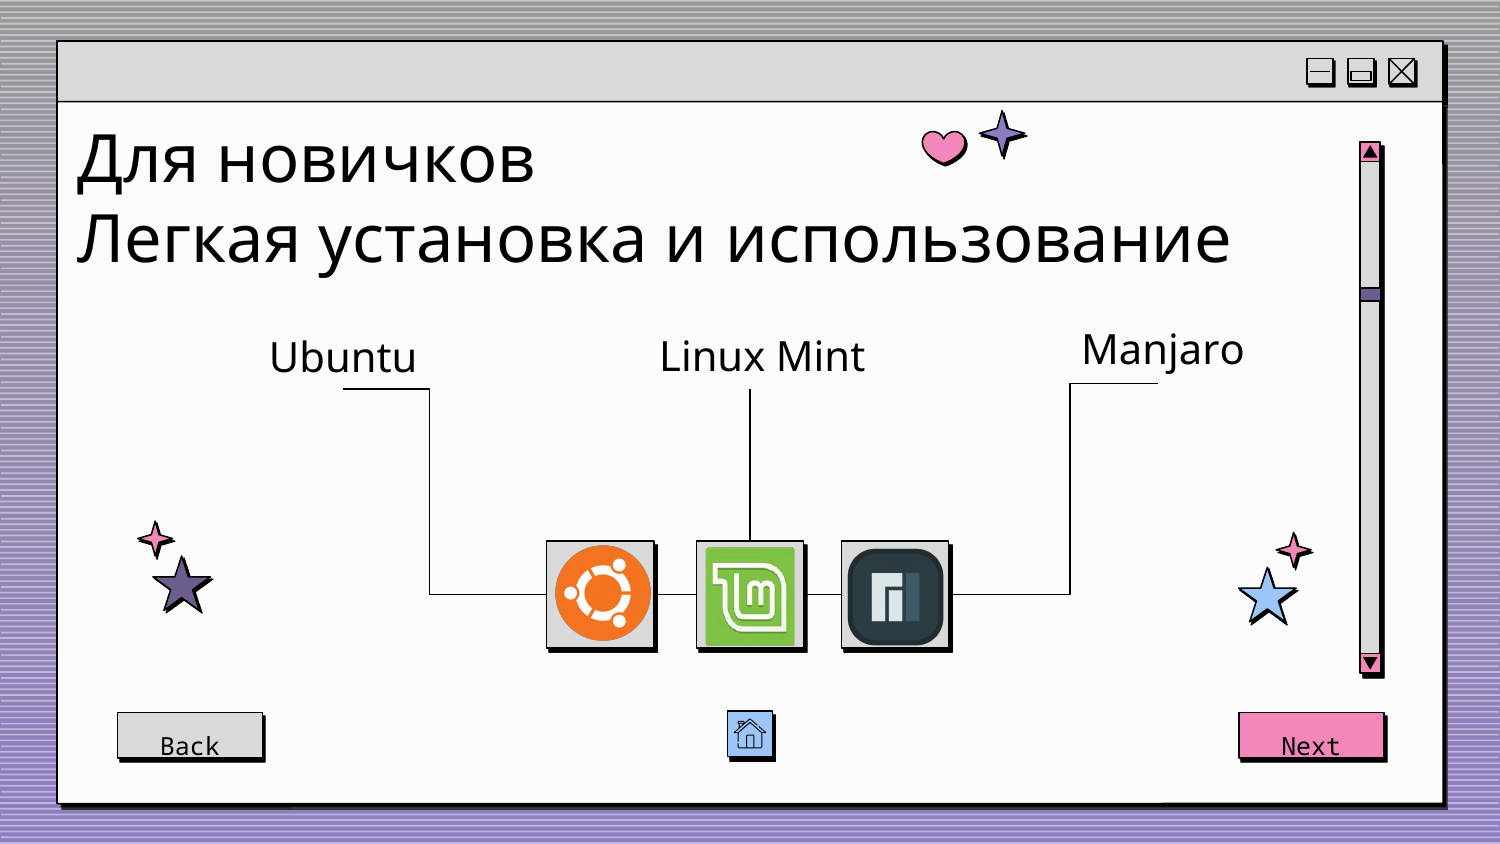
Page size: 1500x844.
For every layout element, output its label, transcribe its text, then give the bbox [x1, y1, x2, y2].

picture [705, 547, 795, 646]
text_box [117, 712, 263, 758]
title Для новичков Легкая установка и использование [62, 96, 1447, 296]
text_box [1360, 288, 1380, 673]
text_box [979, 110, 1025, 156]
picture [550, 540, 656, 646]
text_box [546, 540, 655, 648]
text_box [696, 540, 804, 648]
text_box [841, 540, 949, 648]
subtitle Manjaro [992, 307, 1335, 382]
text_box [1239, 712, 1384, 758]
text_box [727, 711, 773, 757]
subtitle Linux Mint [591, 315, 934, 389]
text_box [1238, 567, 1297, 622]
subtitle Next [1250, 714, 1373, 753]
subtitle Ubuntu [172, 316, 515, 390]
picture [847, 548, 944, 646]
text_box [922, 131, 966, 164]
text_box [1276, 532, 1312, 568]
subtitle Back [129, 714, 251, 753]
text_box [152, 556, 211, 611]
text_box [137, 521, 173, 556]
